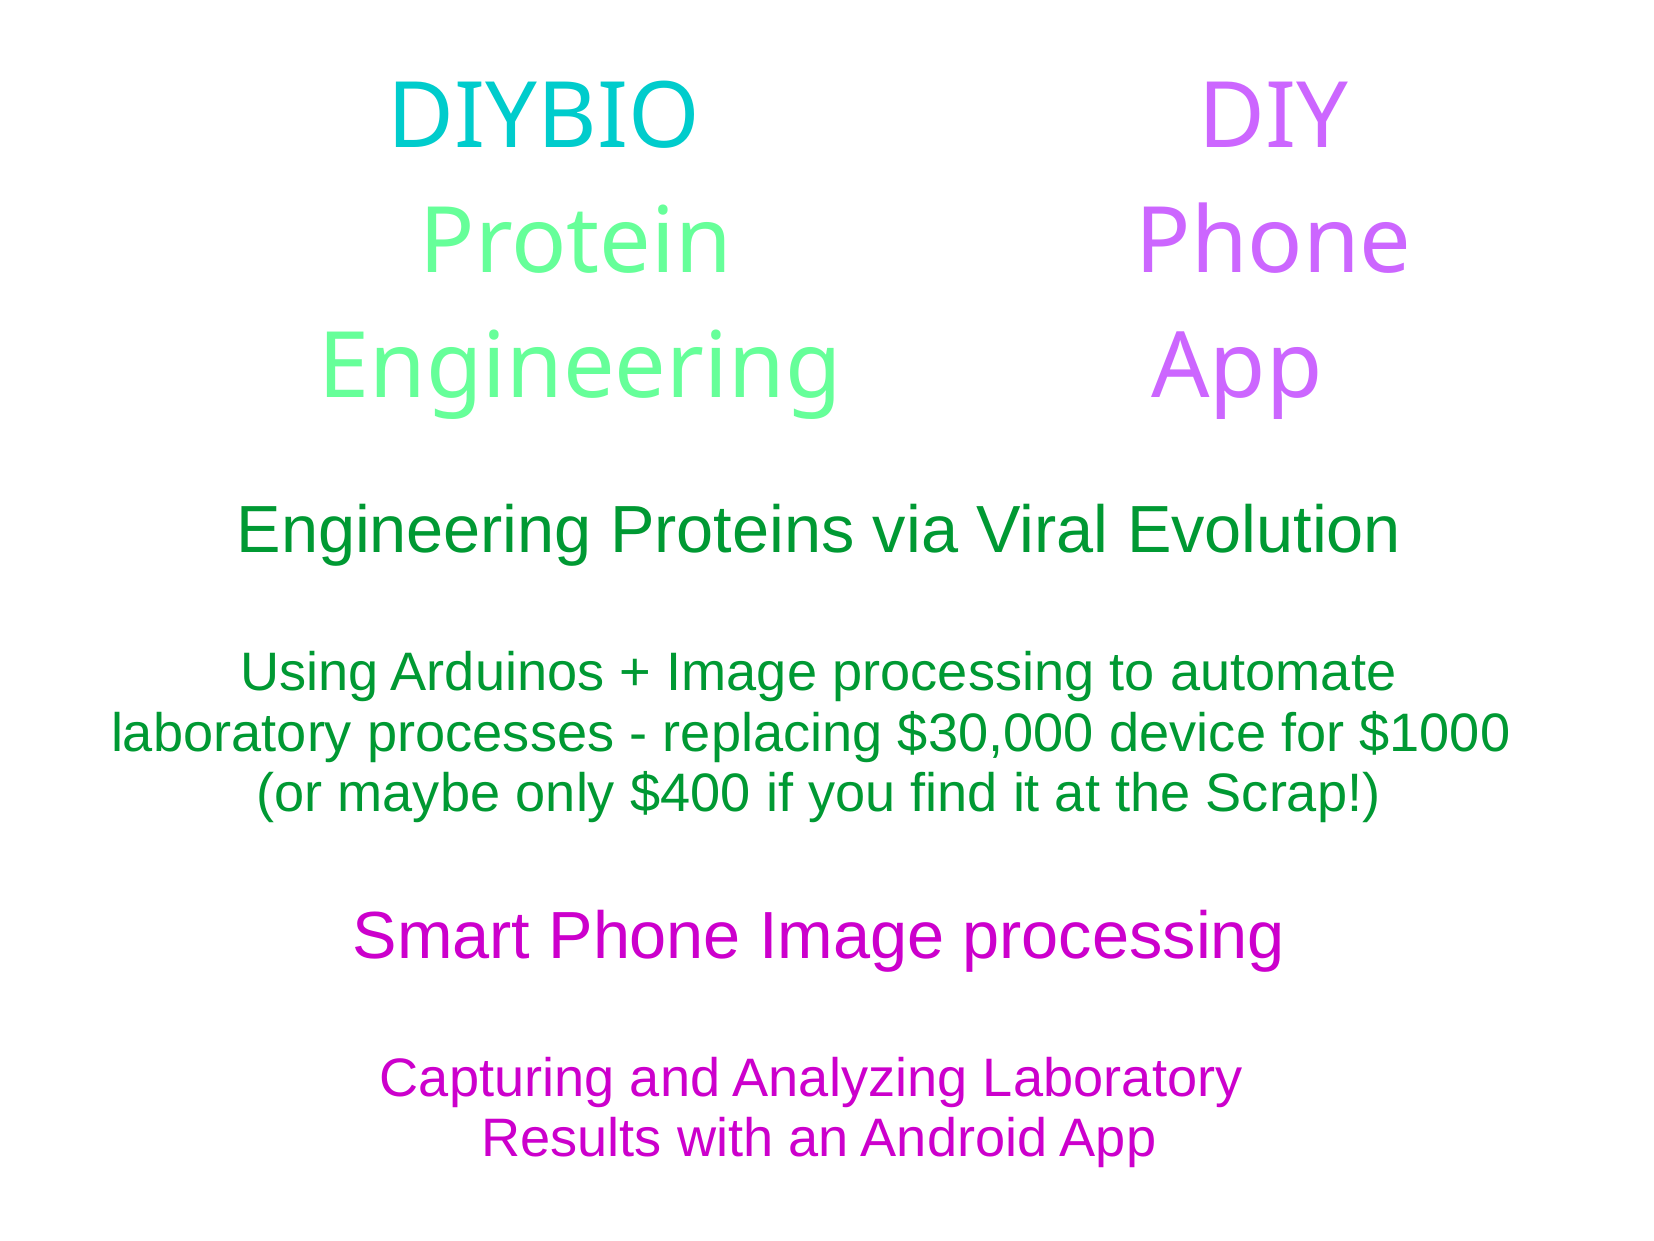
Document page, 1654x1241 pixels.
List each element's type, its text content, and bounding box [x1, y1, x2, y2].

title DIYBIO DIY Protein Phone Engineering App [70, 75, 1571, 399]
subtitle Engineering Proteins via Viral Evolution Using Arduinos + Image processing to automate laboratory processes - replacing $30,000 device for $1000 (or maybe only $400 if you find it at the Scrap!) Smart Phone Image processing Capturing and Analyzing Laboratory Results with an Android App [75, 435, 1564, 1226]
